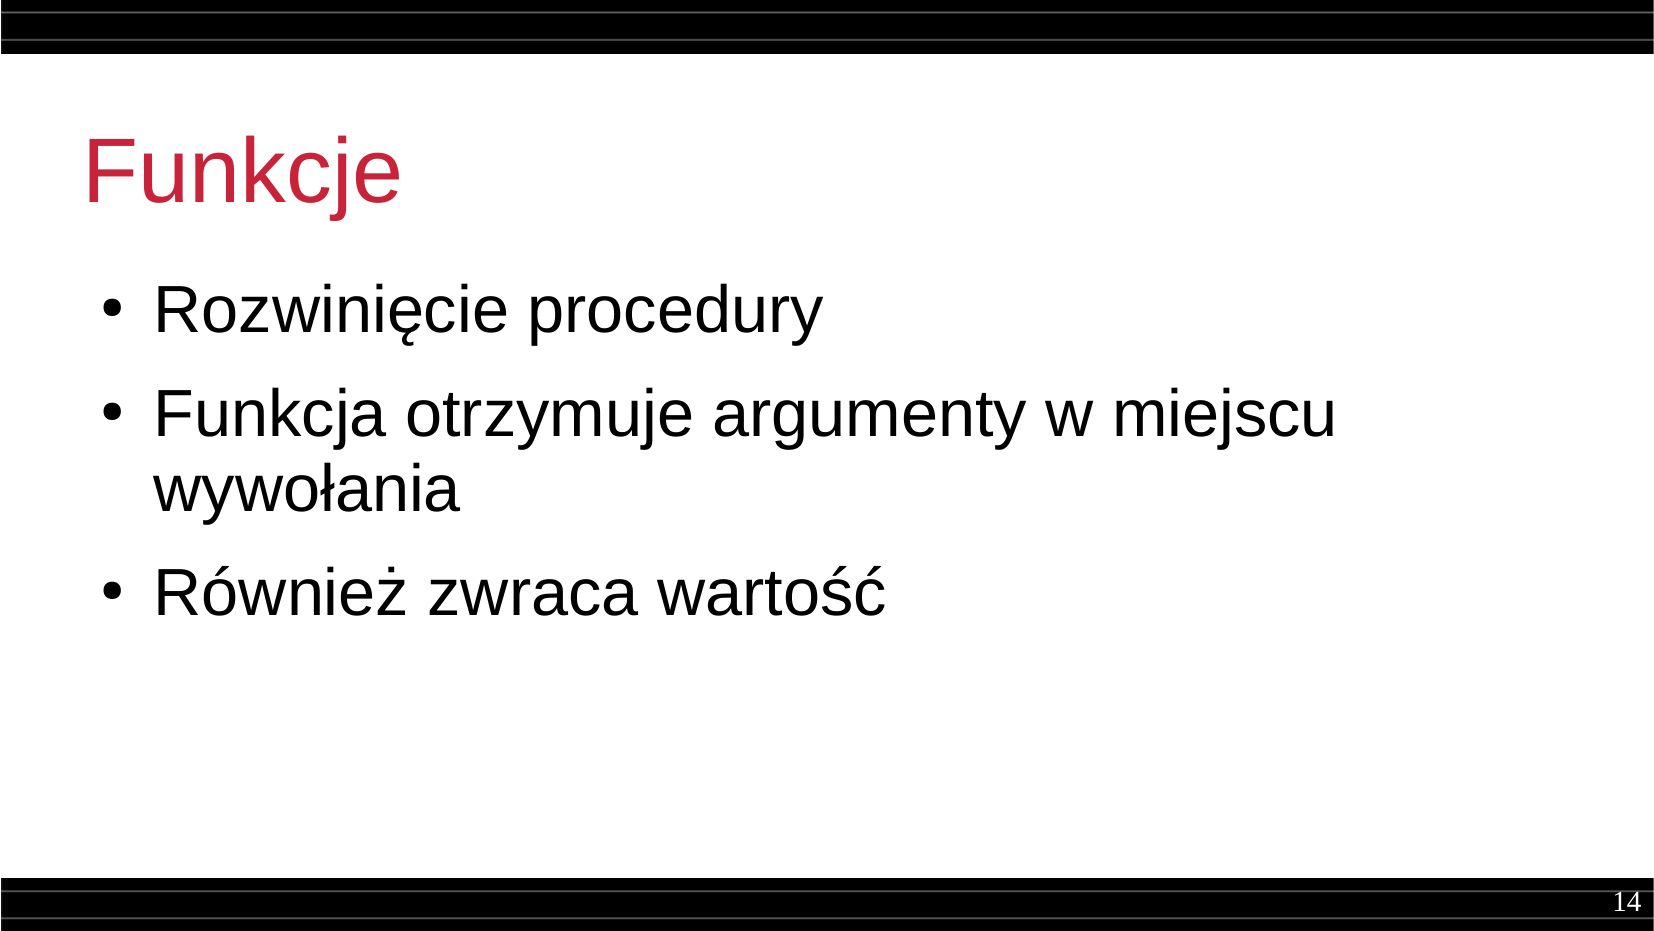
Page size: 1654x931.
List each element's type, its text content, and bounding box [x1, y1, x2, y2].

list Rozwinięcie procedury Funkcja otrzymuje argumenty w miejscu wywołania Również zwraca wartość [82, 271, 1571, 758]
title Funkcje [82, 92, 1571, 249]
picture [1, 0, 1654, 54]
picture [1, 878, 1654, 931]
